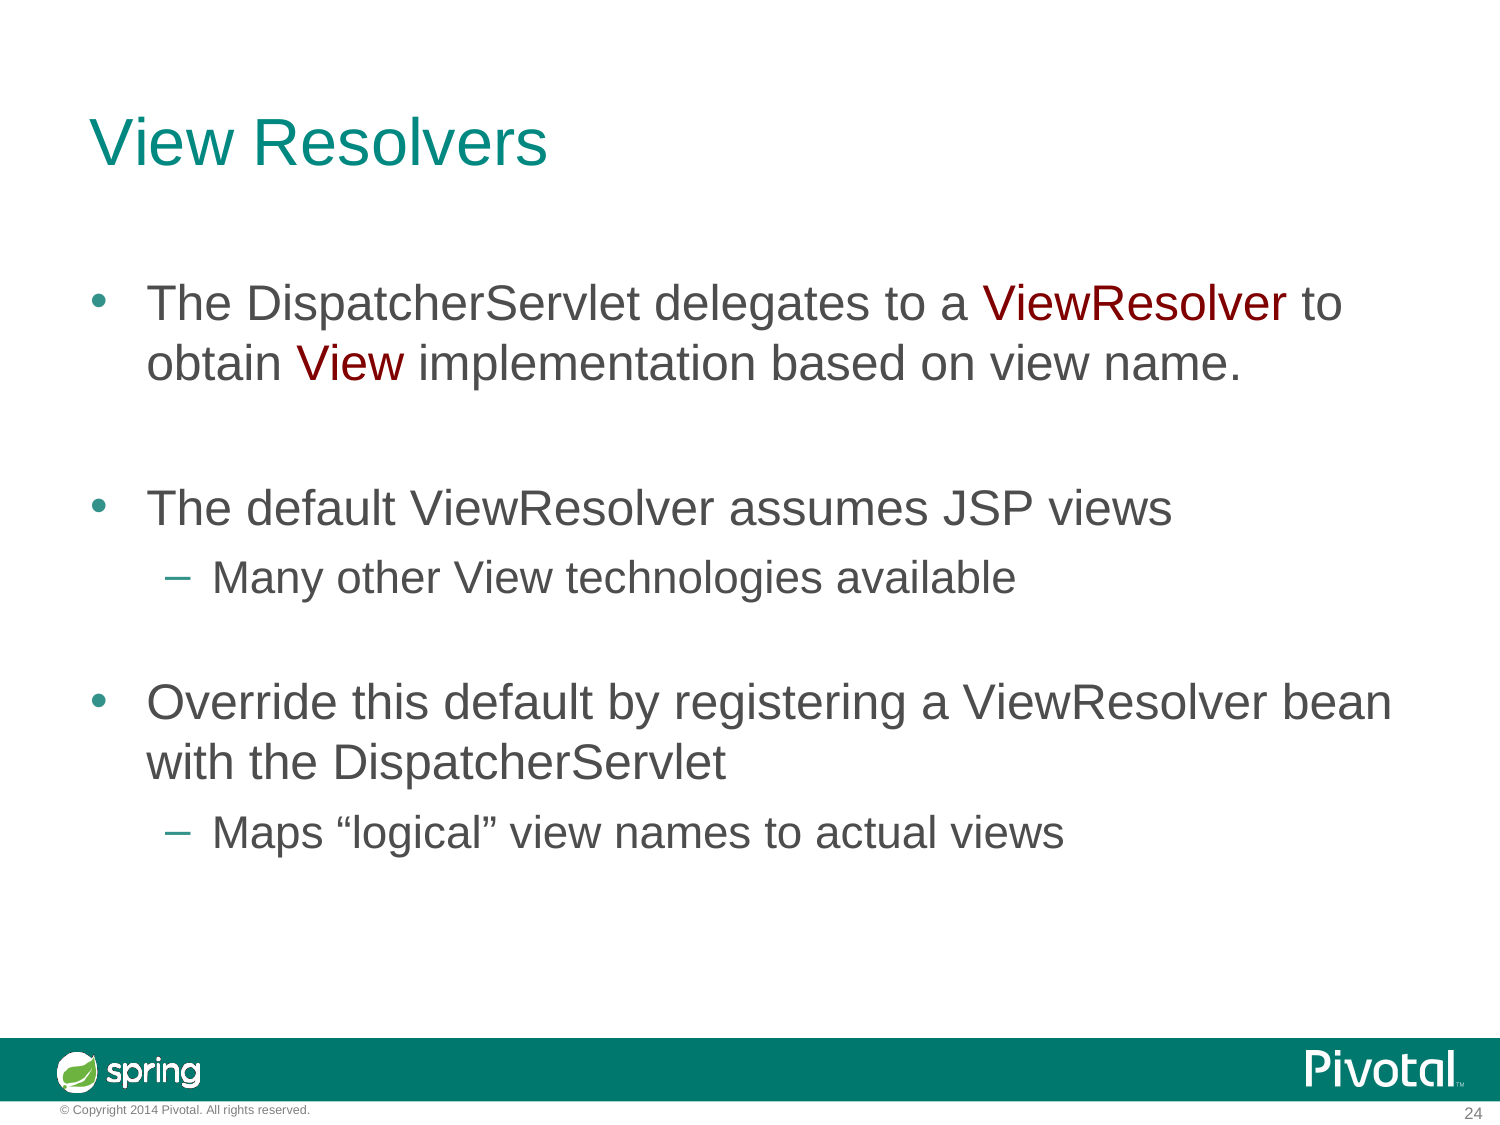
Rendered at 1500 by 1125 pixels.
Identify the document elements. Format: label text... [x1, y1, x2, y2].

title View Resolvers [75, 44, 1426, 233]
picture [32, 1041, 210, 1103]
list The DispatcherServlet delegates to a ViewResolver to obtain View implementation based on view name. The default ViewResolver assumes JSP views Many other View technologies available Override this default by registering a ViewResolver bean with the DispatcherServlet Maps “logical” view names to actual views [75, 262, 1426, 1005]
picture [1306, 1050, 1464, 1087]
